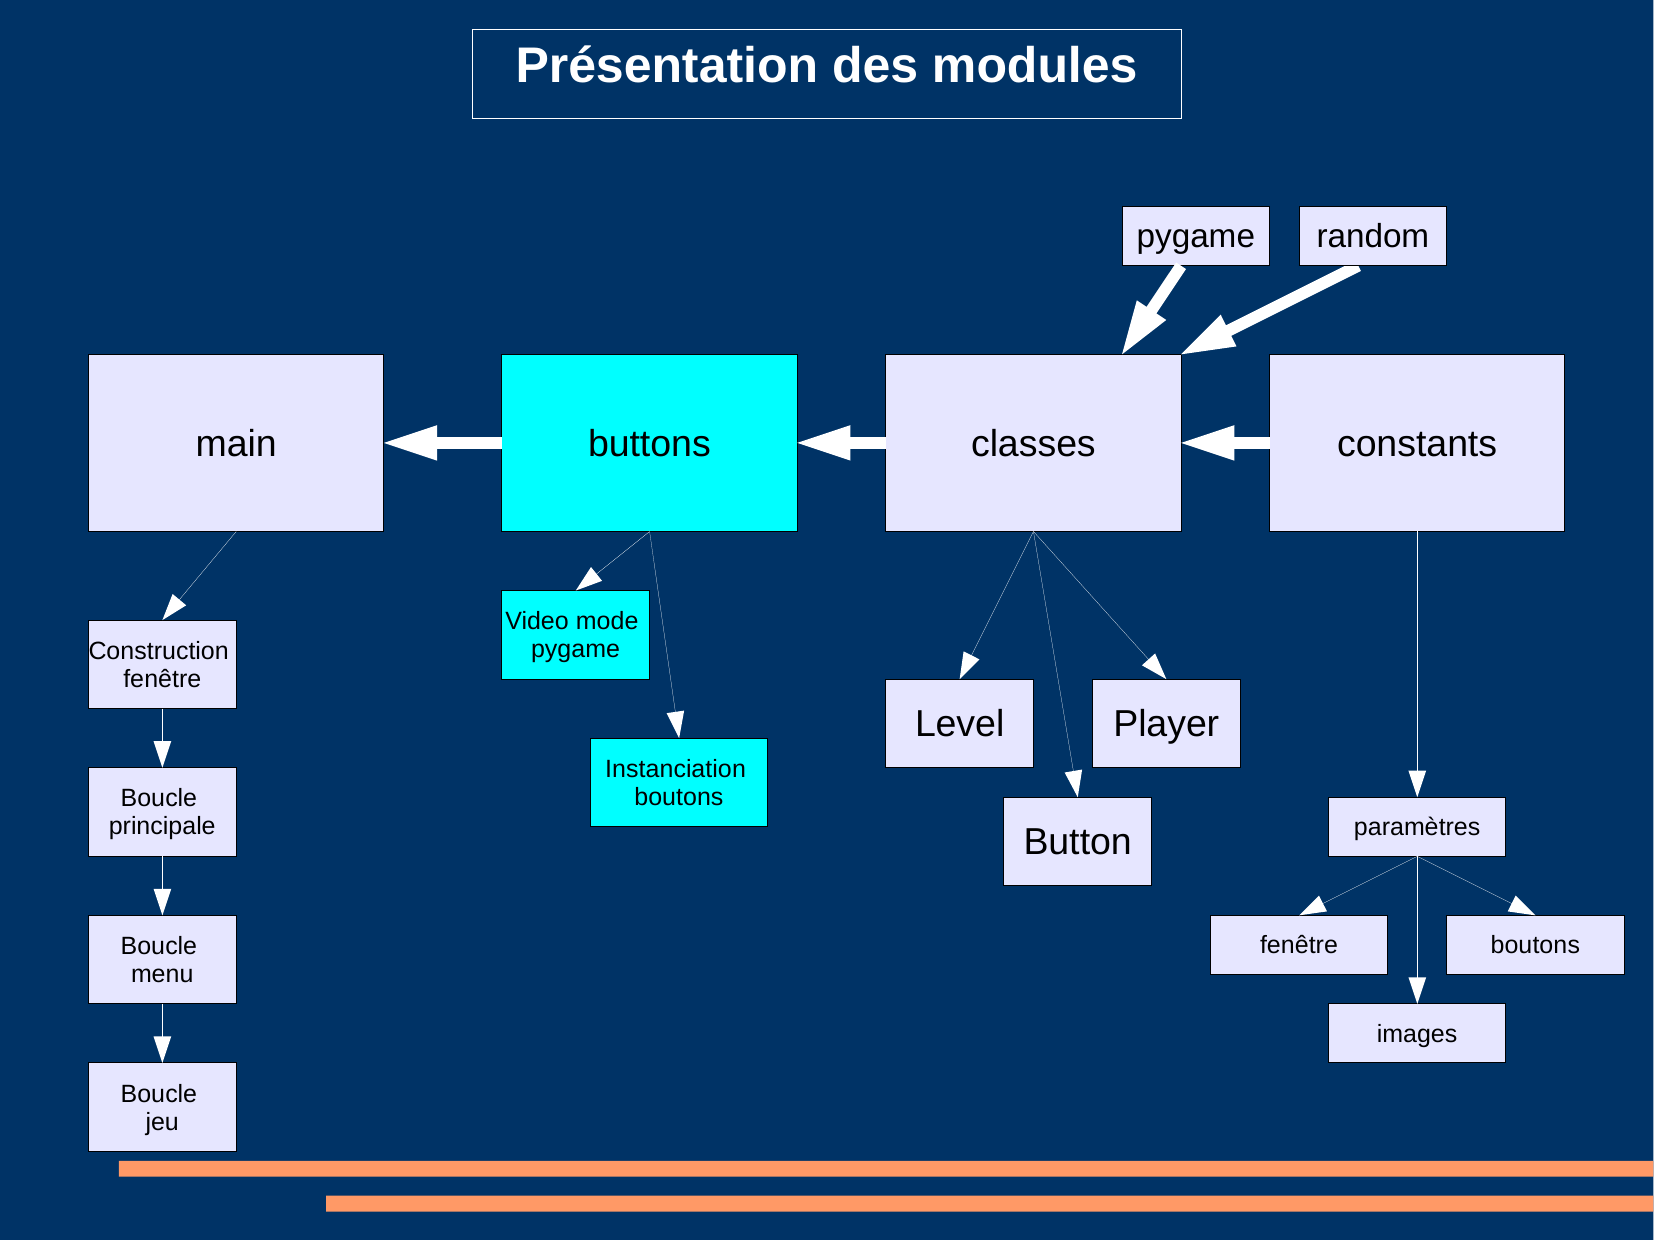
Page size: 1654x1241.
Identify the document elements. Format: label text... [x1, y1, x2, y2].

text_box images [1328, 1003, 1506, 1063]
text_box pygame [1122, 206, 1270, 266]
text_box Instanciation boutons [590, 738, 768, 827]
text_box Player [1092, 679, 1241, 768]
text_box constants [1269, 354, 1565, 532]
text_box Présentation des modules [442, 29, 1211, 159]
text_box Level [885, 679, 1034, 768]
text_box Boucle menu [88, 915, 237, 1004]
text_box random [1299, 206, 1447, 266]
text_box Construction fenêtre [88, 620, 237, 709]
text_box buttons [501, 354, 798, 532]
text_box classes [885, 354, 1182, 532]
text_box main [88, 354, 384, 532]
text_box Boucle jeu [88, 1062, 237, 1152]
text_box Video mode pygame [501, 590, 650, 680]
text_box fenêtre [1210, 915, 1388, 975]
text_box Boucle principale [88, 767, 237, 857]
text_box boutons [1446, 915, 1625, 975]
text_box paramètres [1328, 797, 1506, 857]
text_box Button [1003, 797, 1152, 886]
text_box Présentation des modules [473, 30, 1181, 118]
